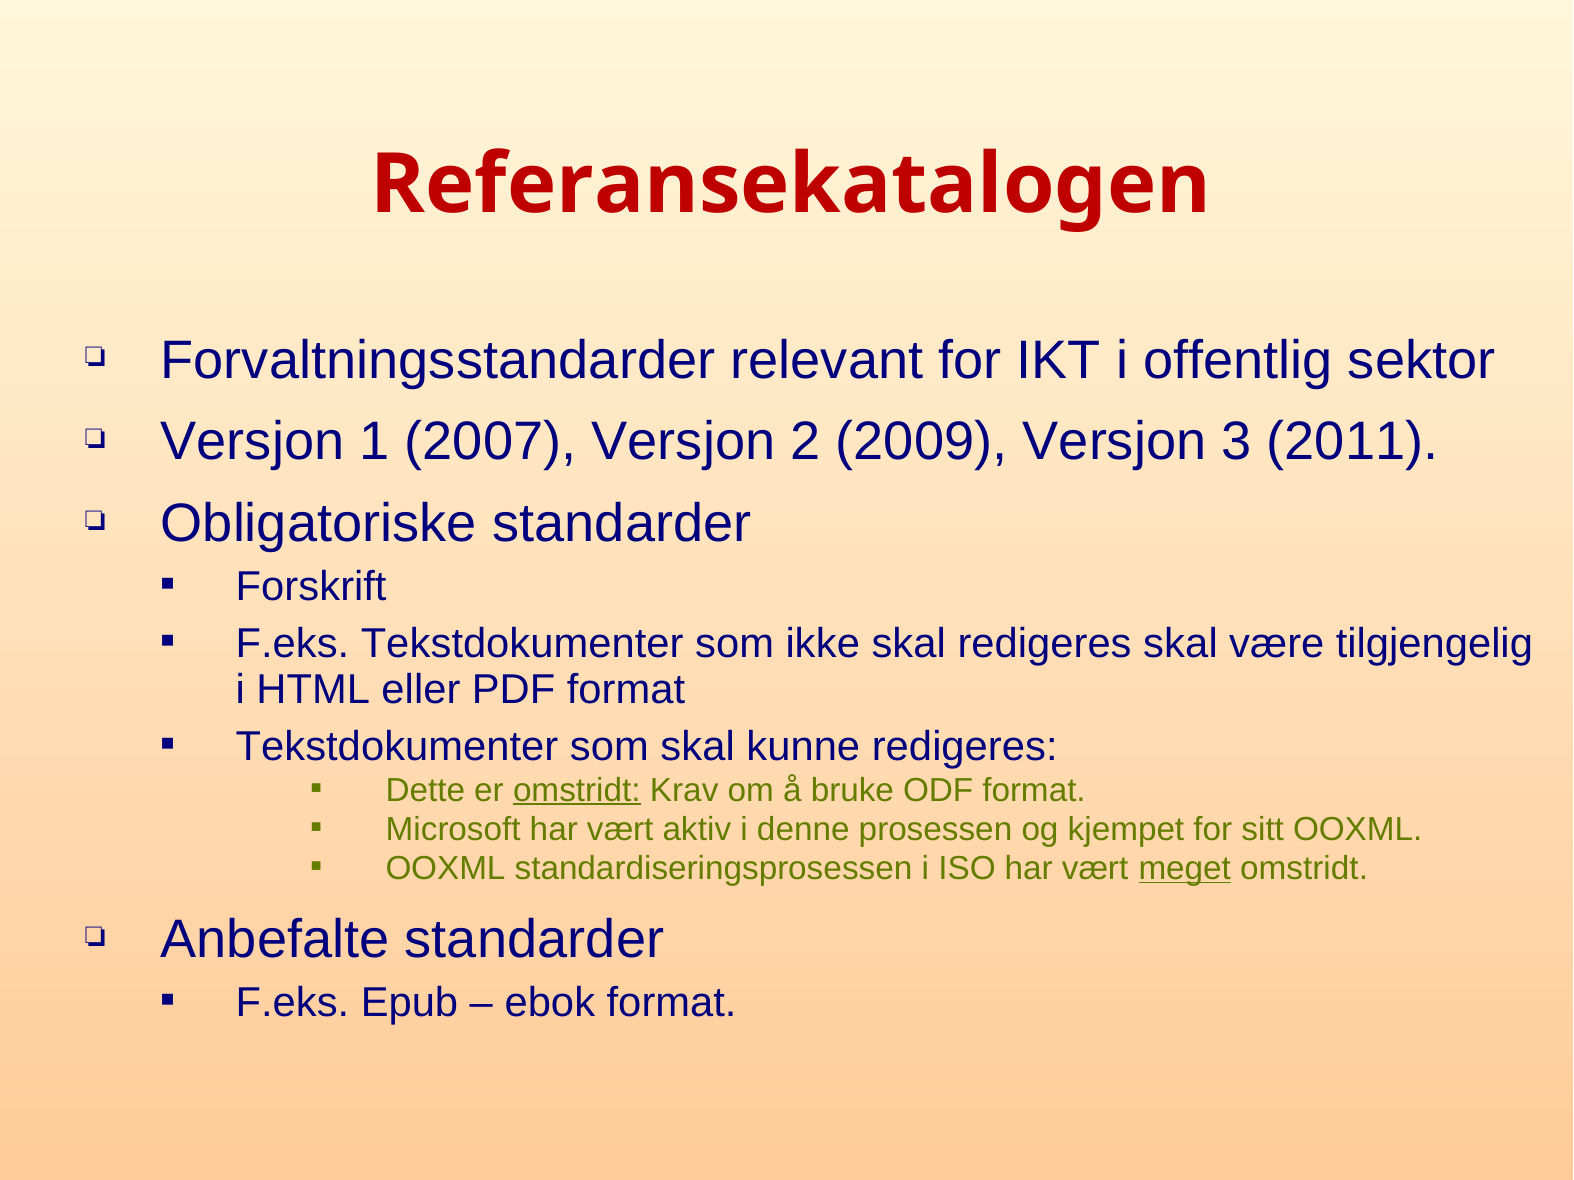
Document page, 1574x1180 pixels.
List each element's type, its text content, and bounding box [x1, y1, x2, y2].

list Forvaltningsstandarder relevant for IKT i offentlig sektor Versjon 1 (2007), Versjon 2 (2009), Versjon 3 (2011). Obligatoriske standarder Forskrift F.eks. Tekstdokumenter som ikke skal redigeres skal være tilgjengelig i HTML eller PDF format Tekstdokumenter som skal kunne redigeres: Dette er omstridt: Krav om å bruke ODF format. Microsoft har vært aktiv i denne prosessen og kjempet for sitt OOXML. OOXML standardiseringsprosessen i ISO har vært meget omstridt. Anbefalte standarder F.eks. Epub – ebok format. [85, 336, 1539, 1170]
title Referansekatalogen [39, 54, 1543, 309]
